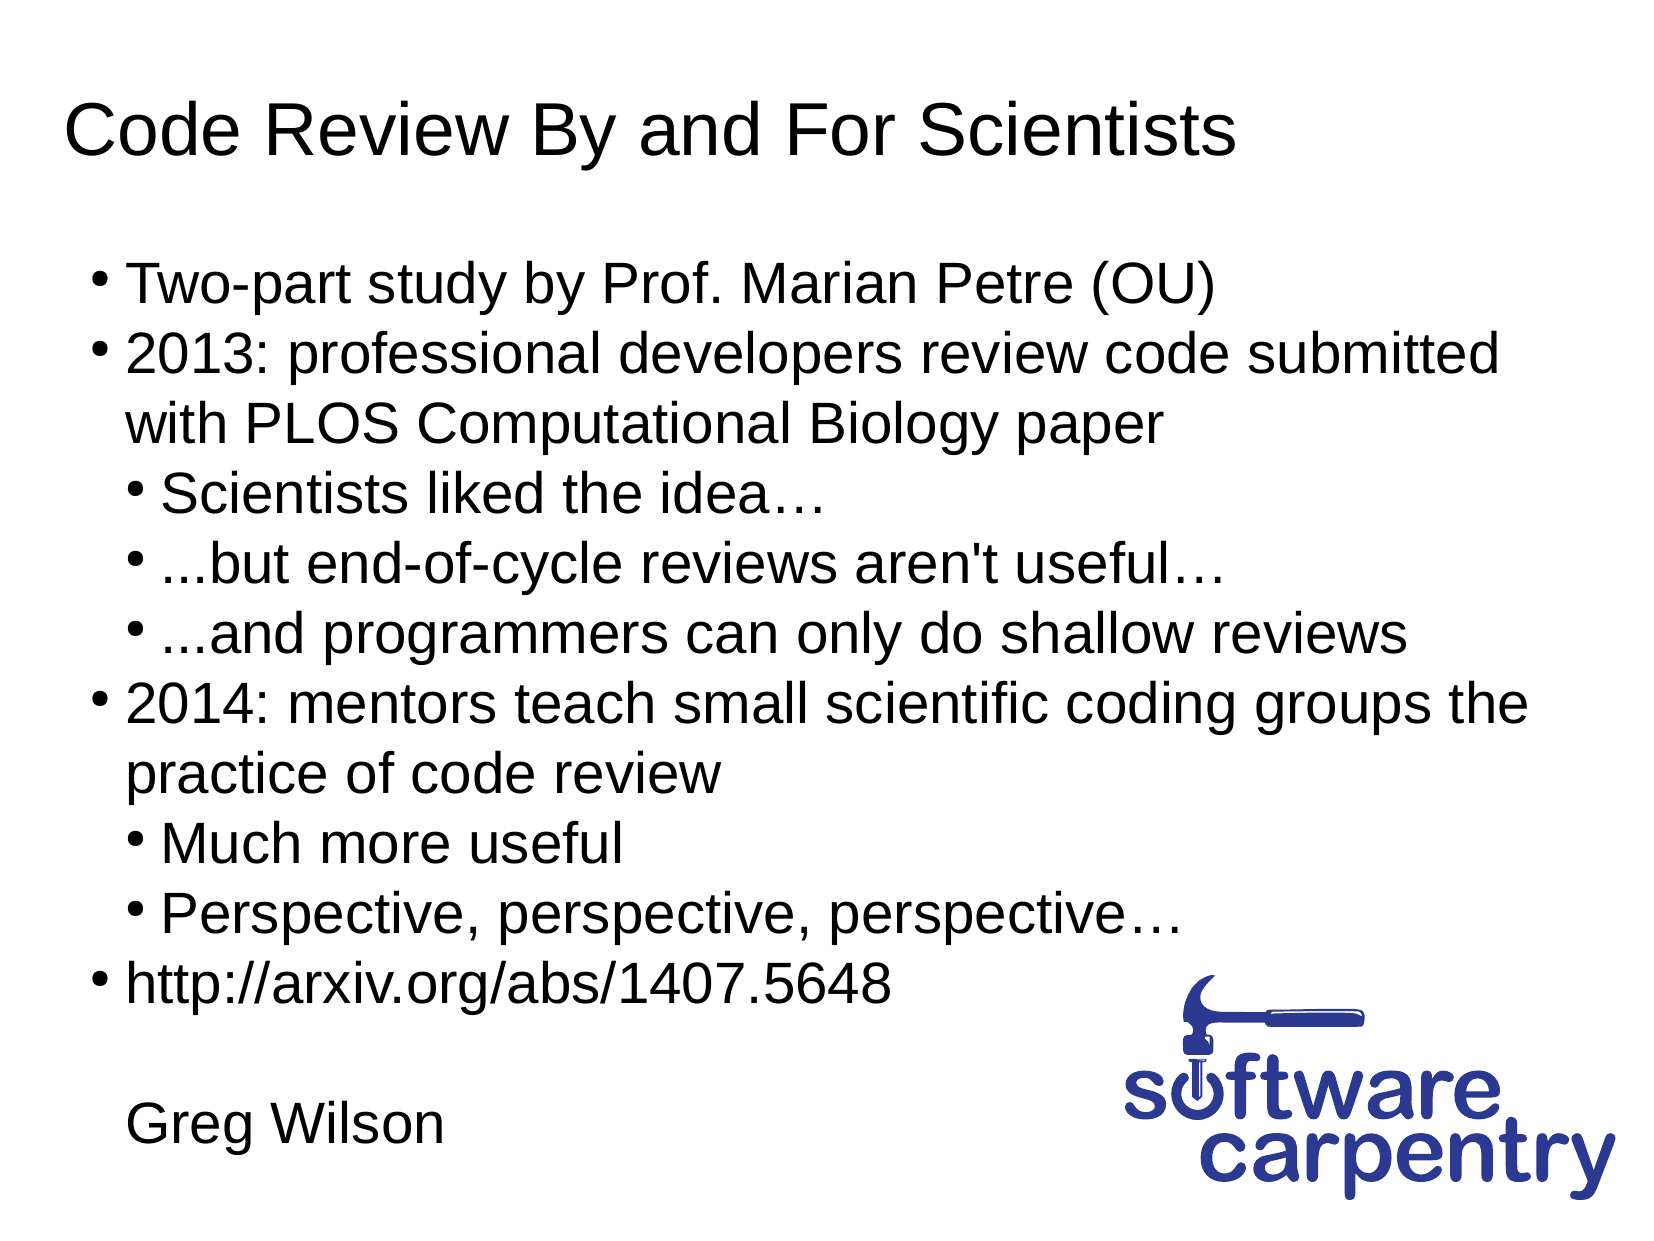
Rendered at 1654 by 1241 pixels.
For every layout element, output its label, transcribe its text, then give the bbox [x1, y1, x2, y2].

picture [1125, 975, 1616, 1201]
text_box Code Review By and For Scientists [48, 72, 1349, 244]
text_box Two-part study by Prof. Marian Petre (OU) 2013: professional developers review code submitted with PLOS Computational Biology paper Scientists liked the idea… ...but end-of-cycle reviews aren't useful… ...and programmers can only do shallow reviews 2014: mentors teach small scientific coding groups the practice of code review Much more useful Perspective, perspective, perspective… http://arxiv.org/abs/1407.5648 Greg Wilson [74, 202, 1591, 1163]
